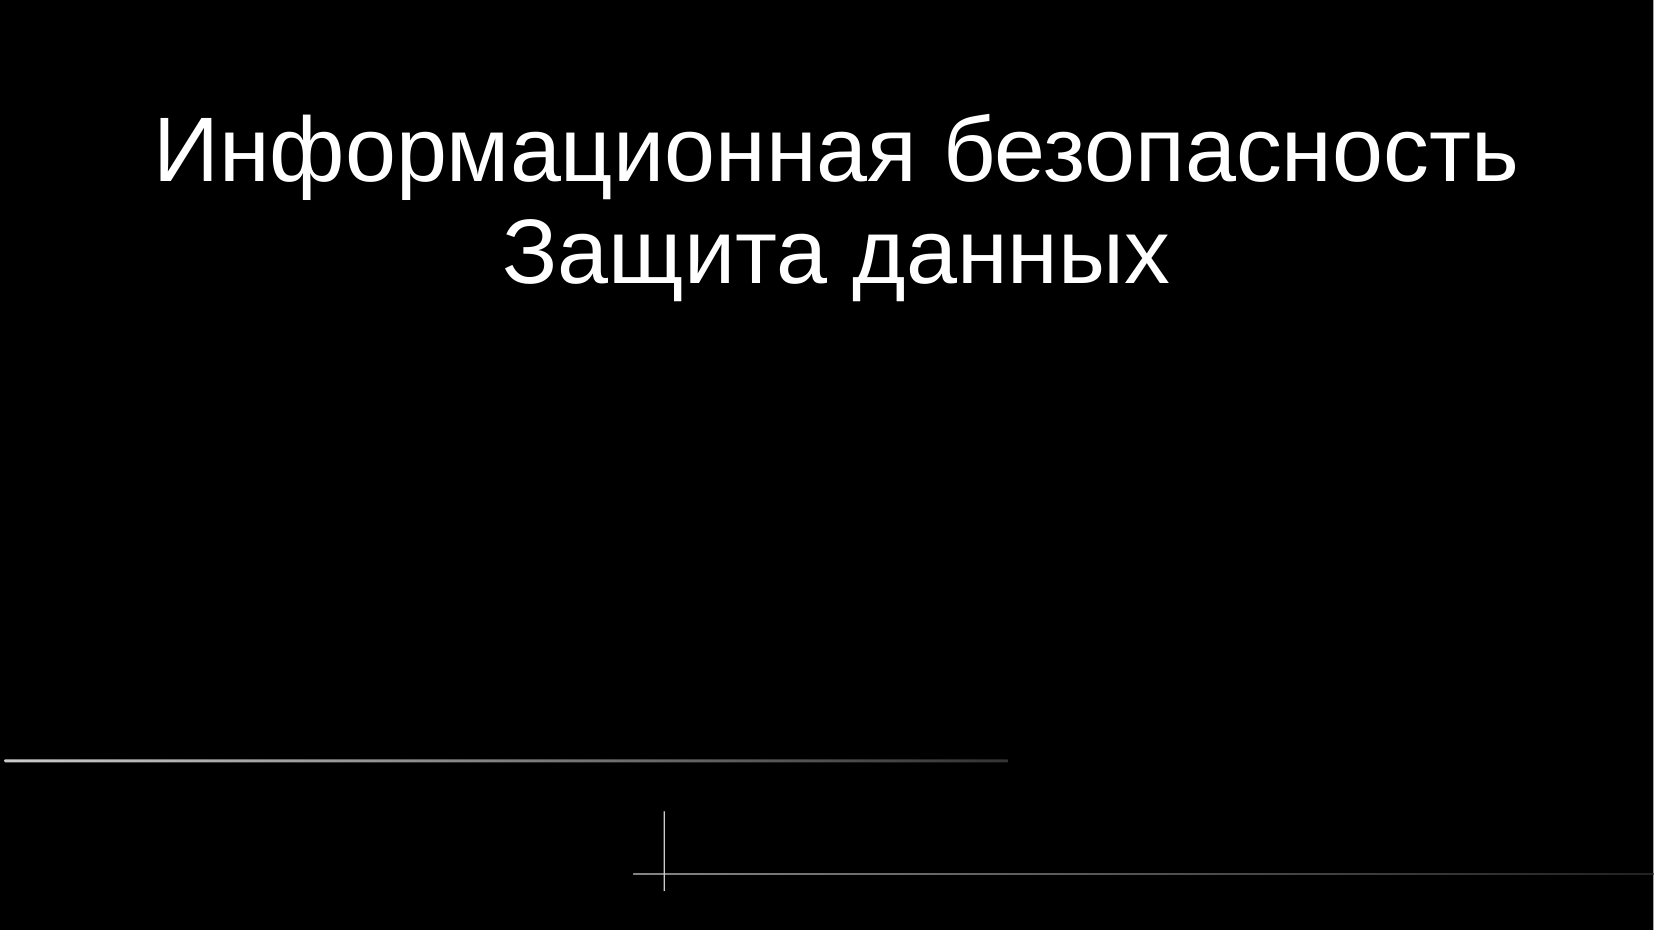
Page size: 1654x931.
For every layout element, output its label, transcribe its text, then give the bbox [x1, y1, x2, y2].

title Информационная безопасность Защита данных [61, 63, 1613, 338]
